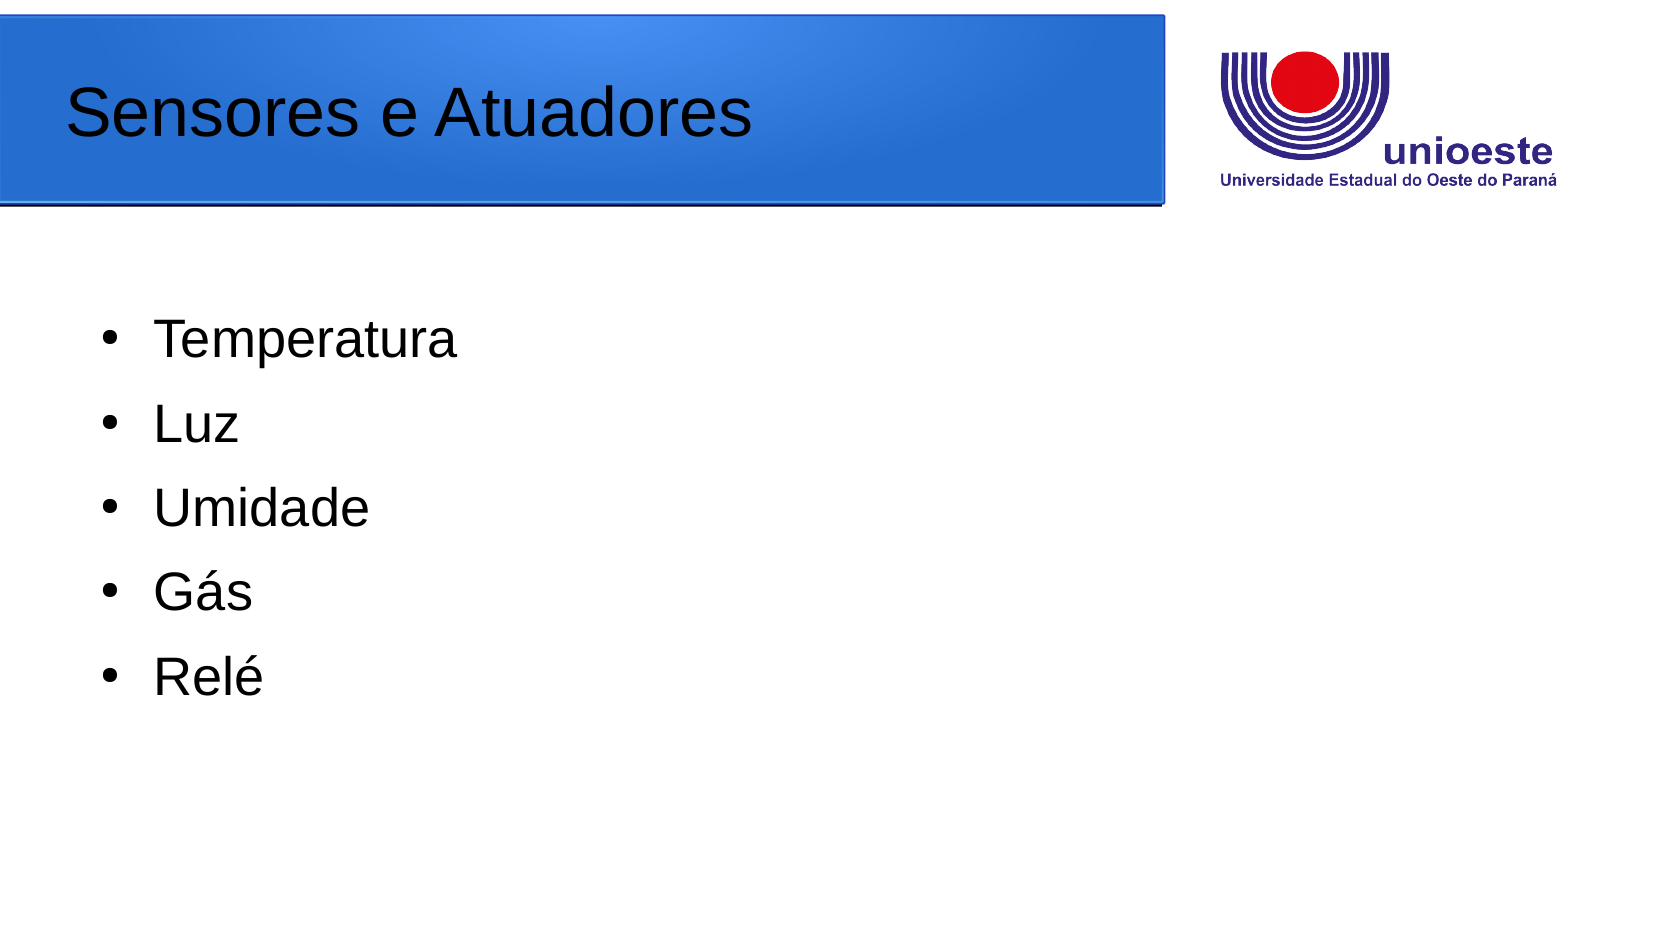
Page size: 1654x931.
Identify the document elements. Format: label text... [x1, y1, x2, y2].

title Sensores e Atuadores [64, 42, 1117, 183]
list Temperatura Luz Umidade Gás Relé [82, 224, 1571, 764]
picture [1169, 19, 1601, 201]
